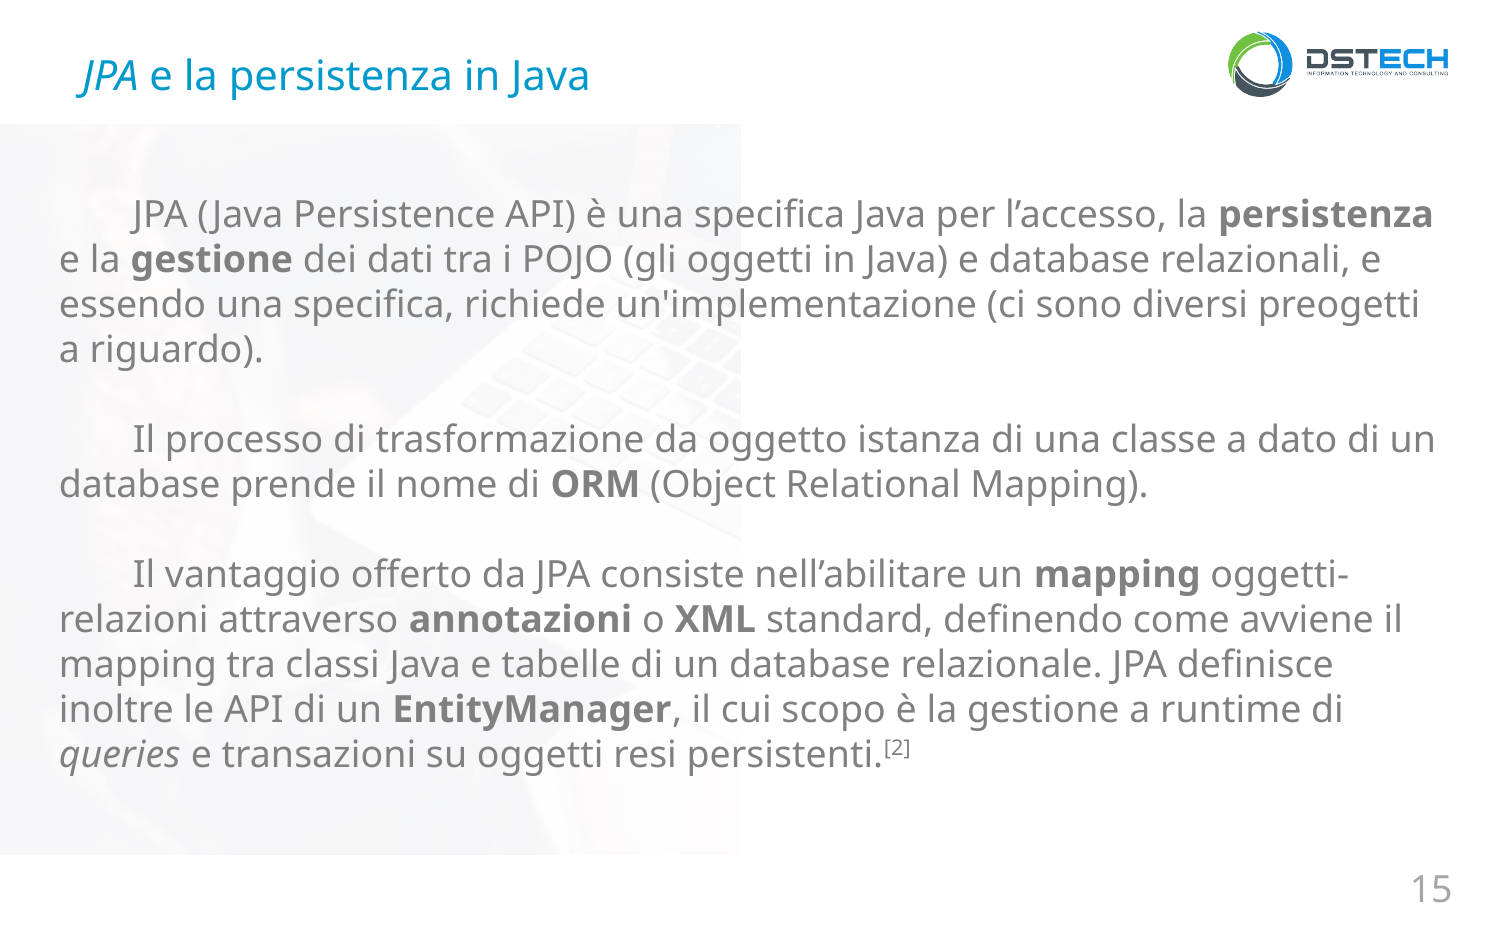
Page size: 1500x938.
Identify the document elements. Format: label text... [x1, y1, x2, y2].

picture [1228, 31, 1448, 97]
text_box JPA e la persistenza in Java [67, 41, 1034, 107]
text_box 15 [1381, 864, 1460, 910]
text_box [741, 124, 1497, 869]
picture [0, 124, 741, 855]
text_box JPA (Java Persistence API) è una specifica Java per l’accesso, la persistenza e la gestione dei dati tra i POJO (gli oggetti in Java) e database relazionali, e essendo una specifica, richiede un'implementazione (ci sono diversi preogetti a riguardo). Il processo di trasformazione da oggetto istanza di una classe a dato di un database prende il nome di ORM (Object Relational Mapping). Il vantaggio offerto da JPA consiste nell’abilitare un mapping oggetti-relazioni attraverso annotazioni o XML standard, definendo come avviene il mapping tra classi Java e tabelle di un database relazionale. JPA definisce inoltre le API di un EntityManager, il cui scopo è la gestione a runtime di queries e transazioni su oggetti resi persistenti.[2] [59, 145, 1453, 871]
